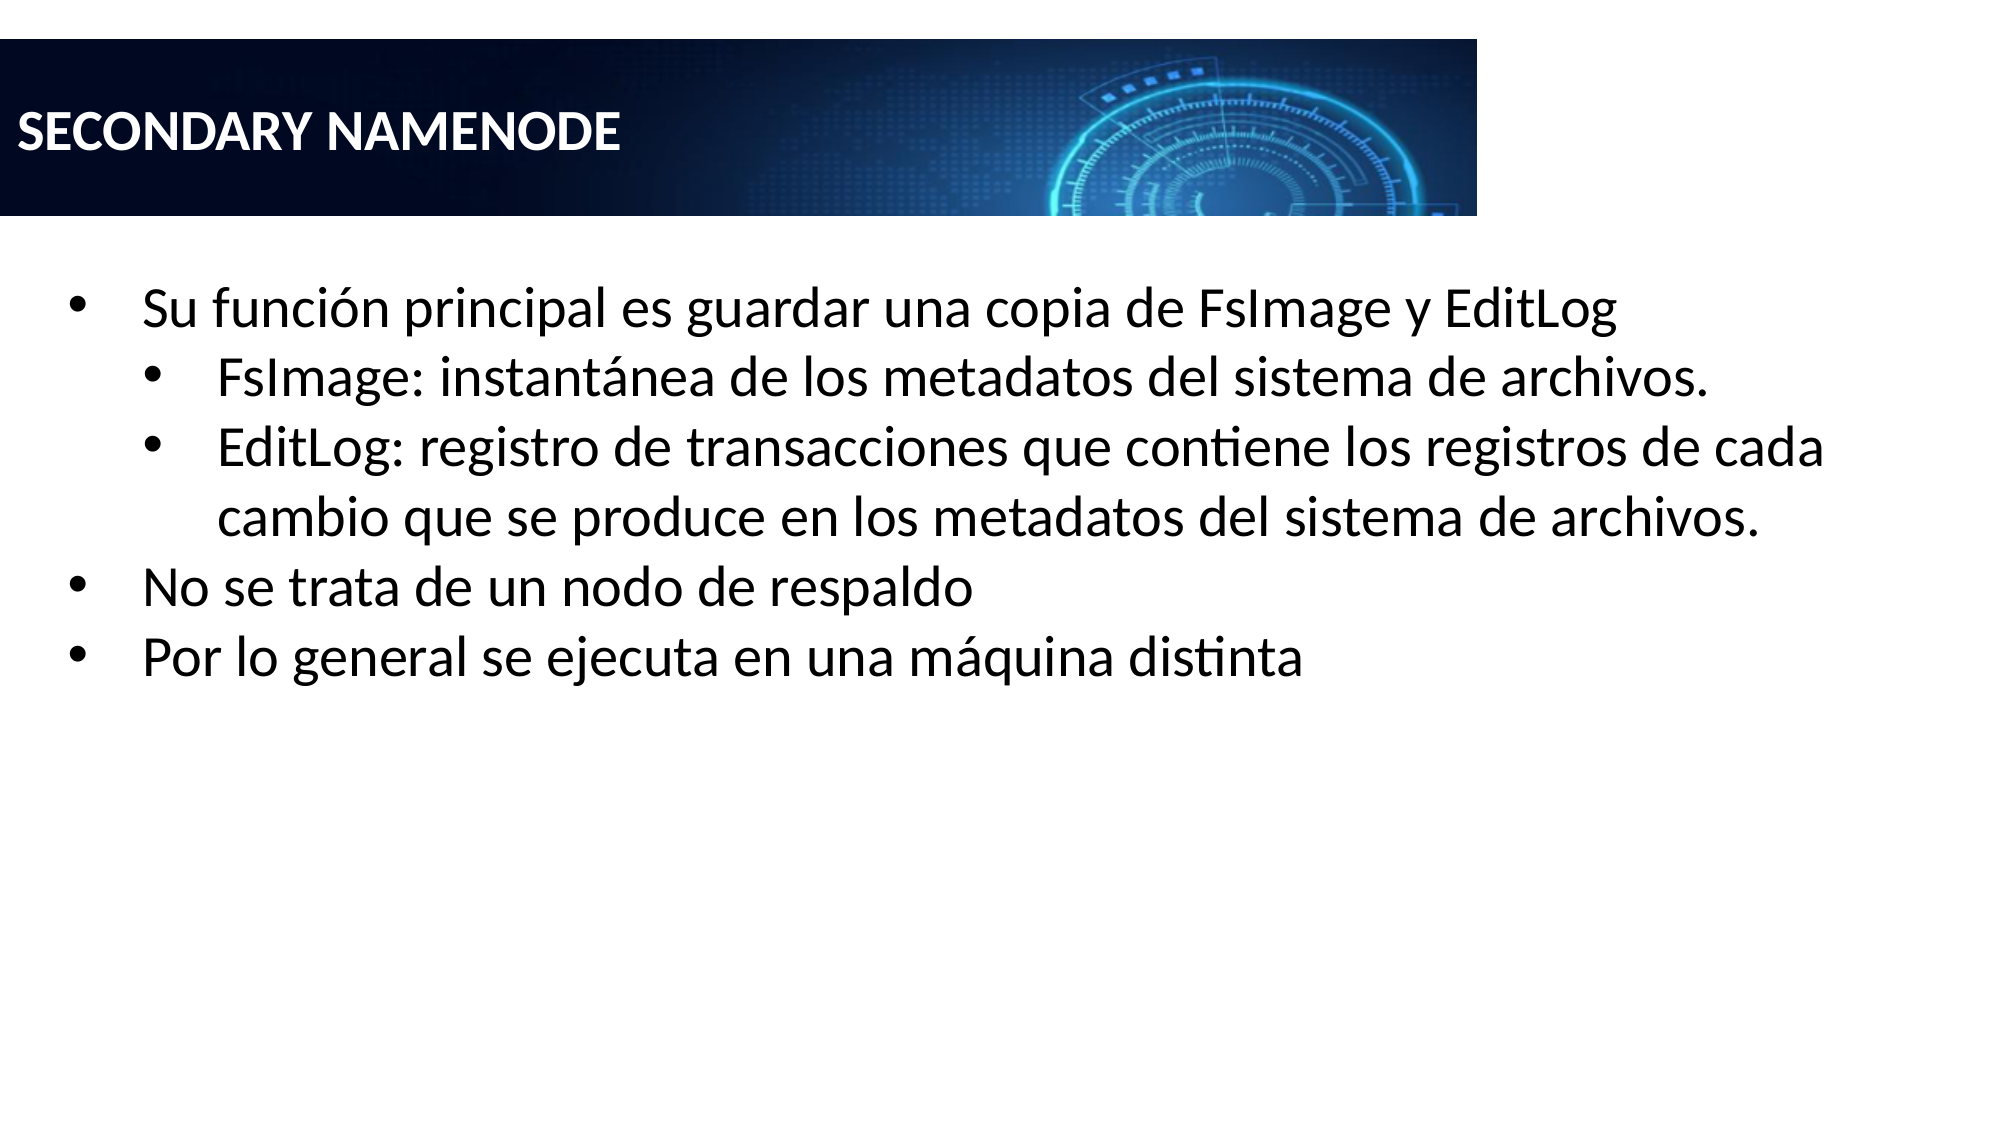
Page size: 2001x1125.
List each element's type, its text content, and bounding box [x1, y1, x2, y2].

text_box Su función principal es guardar una copia de FsImage y EditLog FsImage: instantánea de los metadatos del sistema de archivos. EditLog: registro de transacciones que contiene los registros de cada cambio que se produce en los metadatos del sistema de archivos. No se trata de un nodo de respaldo Por lo general se ejecuta en una máquina distinta [52, 261, 1914, 696]
picture [0, 39, 1477, 216]
text_box SECONDARY NAMENODE [2, 84, 638, 170]
